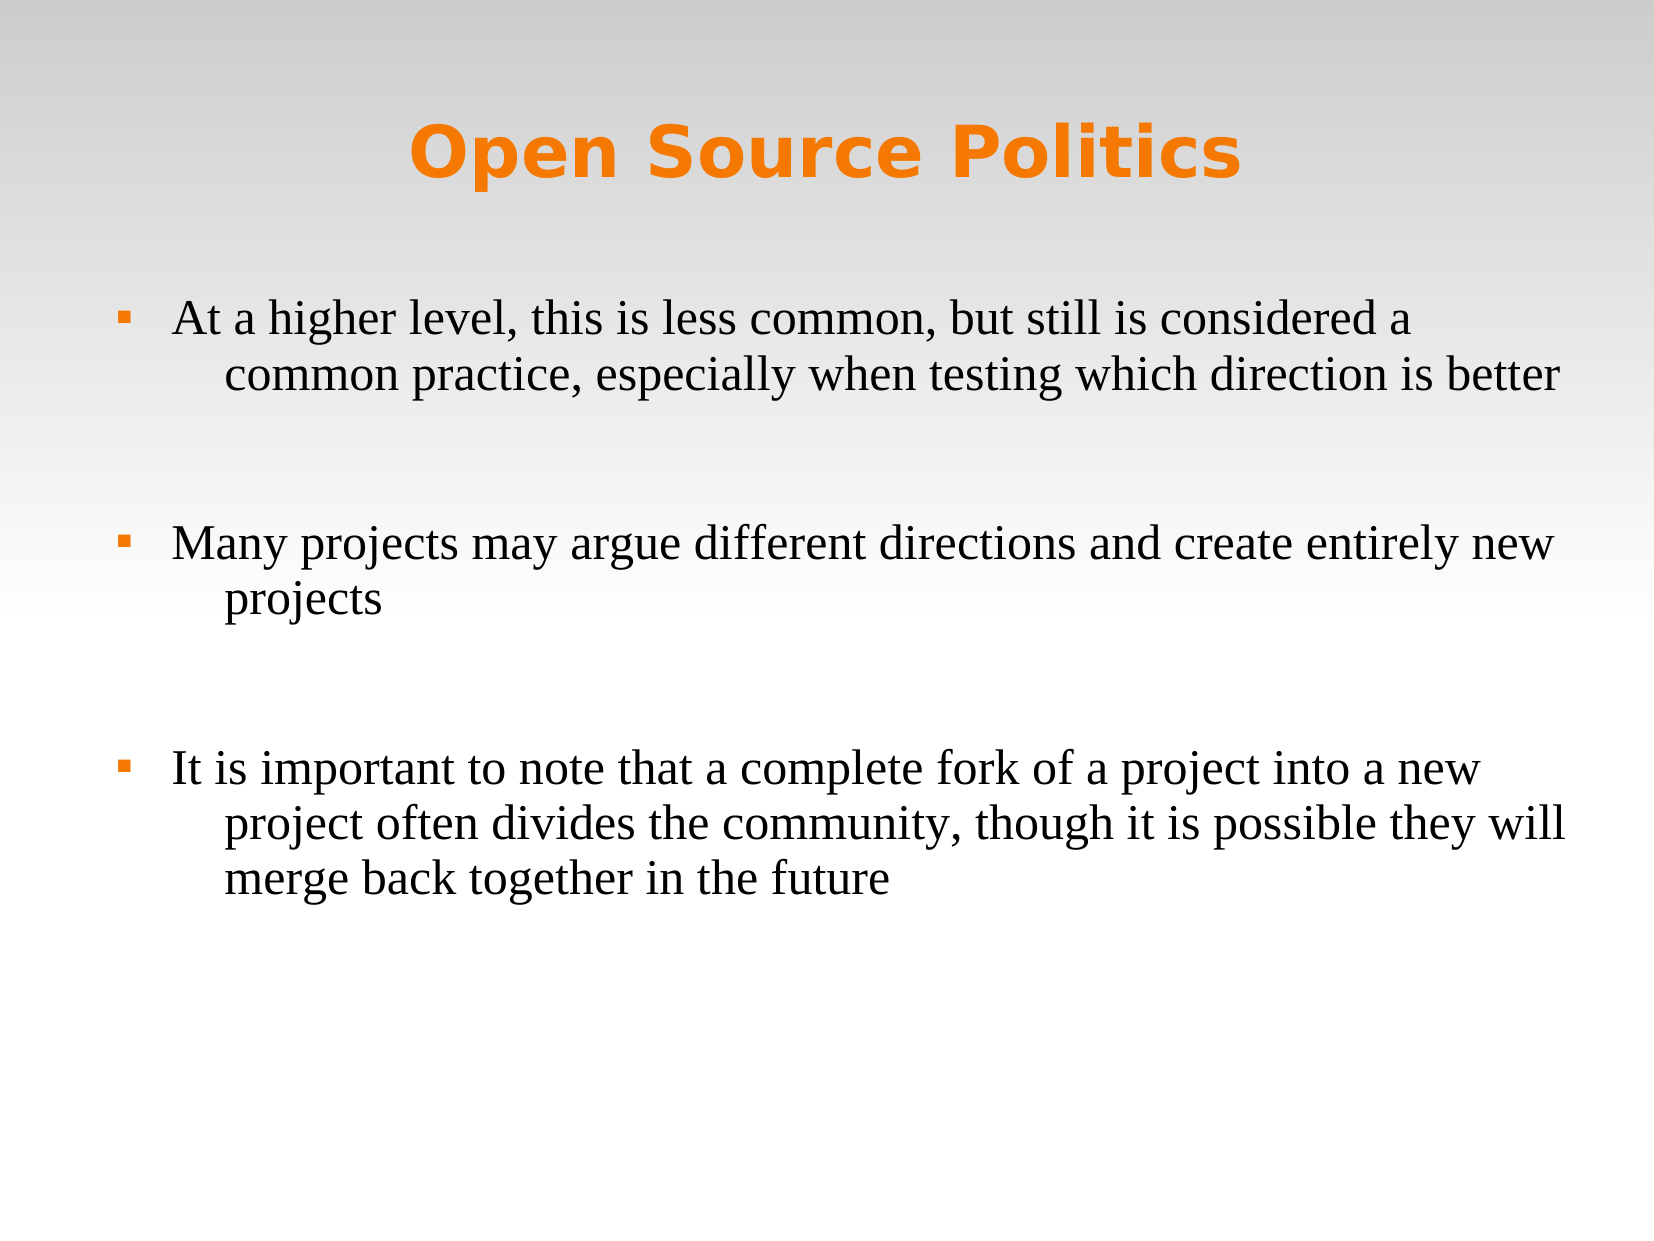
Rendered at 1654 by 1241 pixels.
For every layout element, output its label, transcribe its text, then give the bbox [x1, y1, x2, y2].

list At a higher level, this is less common, but still is considered a common practice, especially when testing which direction is better Many projects may argue different directions and create entirely new projects It is important to note that a complete fork of a project into a new project often divides the community, though it is possible they will merge back together in the future [82, 290, 1571, 1109]
title Open Source Politics [82, 49, 1571, 257]
